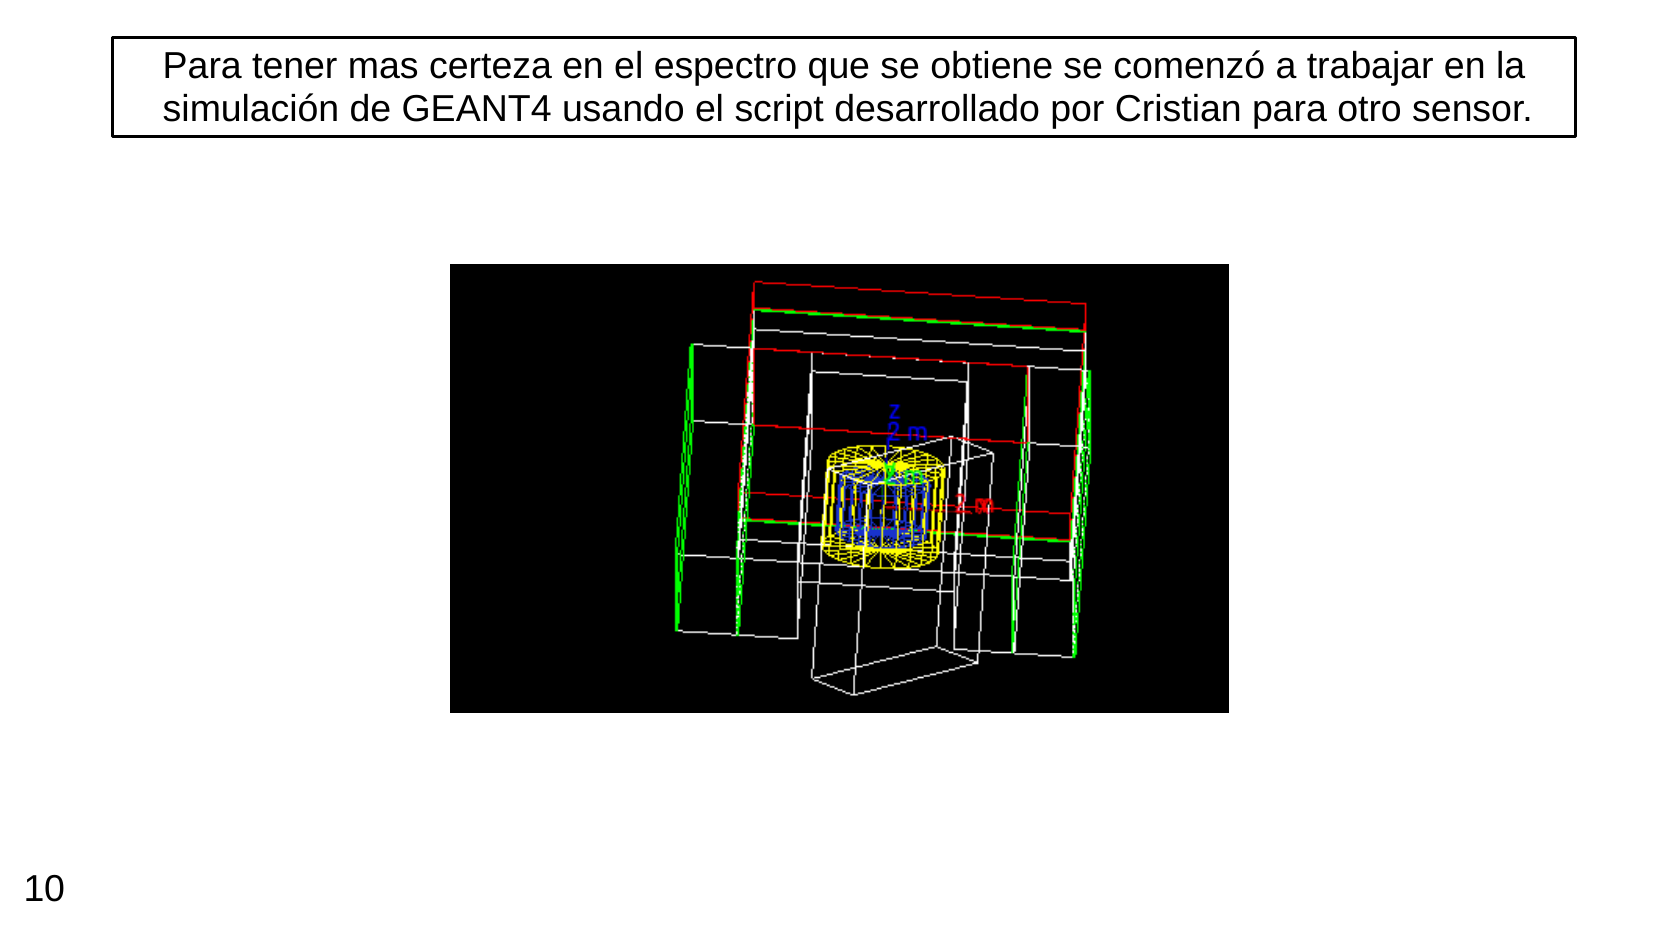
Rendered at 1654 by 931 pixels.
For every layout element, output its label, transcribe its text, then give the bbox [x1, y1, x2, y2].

text_box <number> [8, 860, 638, 931]
picture [450, 264, 1229, 713]
text_box Para tener mas certeza en el espectro que se obtiene se comenzó a trabajar en la simulación de GEANT4 usando el script desarrollado por Cristian para otro sensor. [112, 37, 1576, 137]
